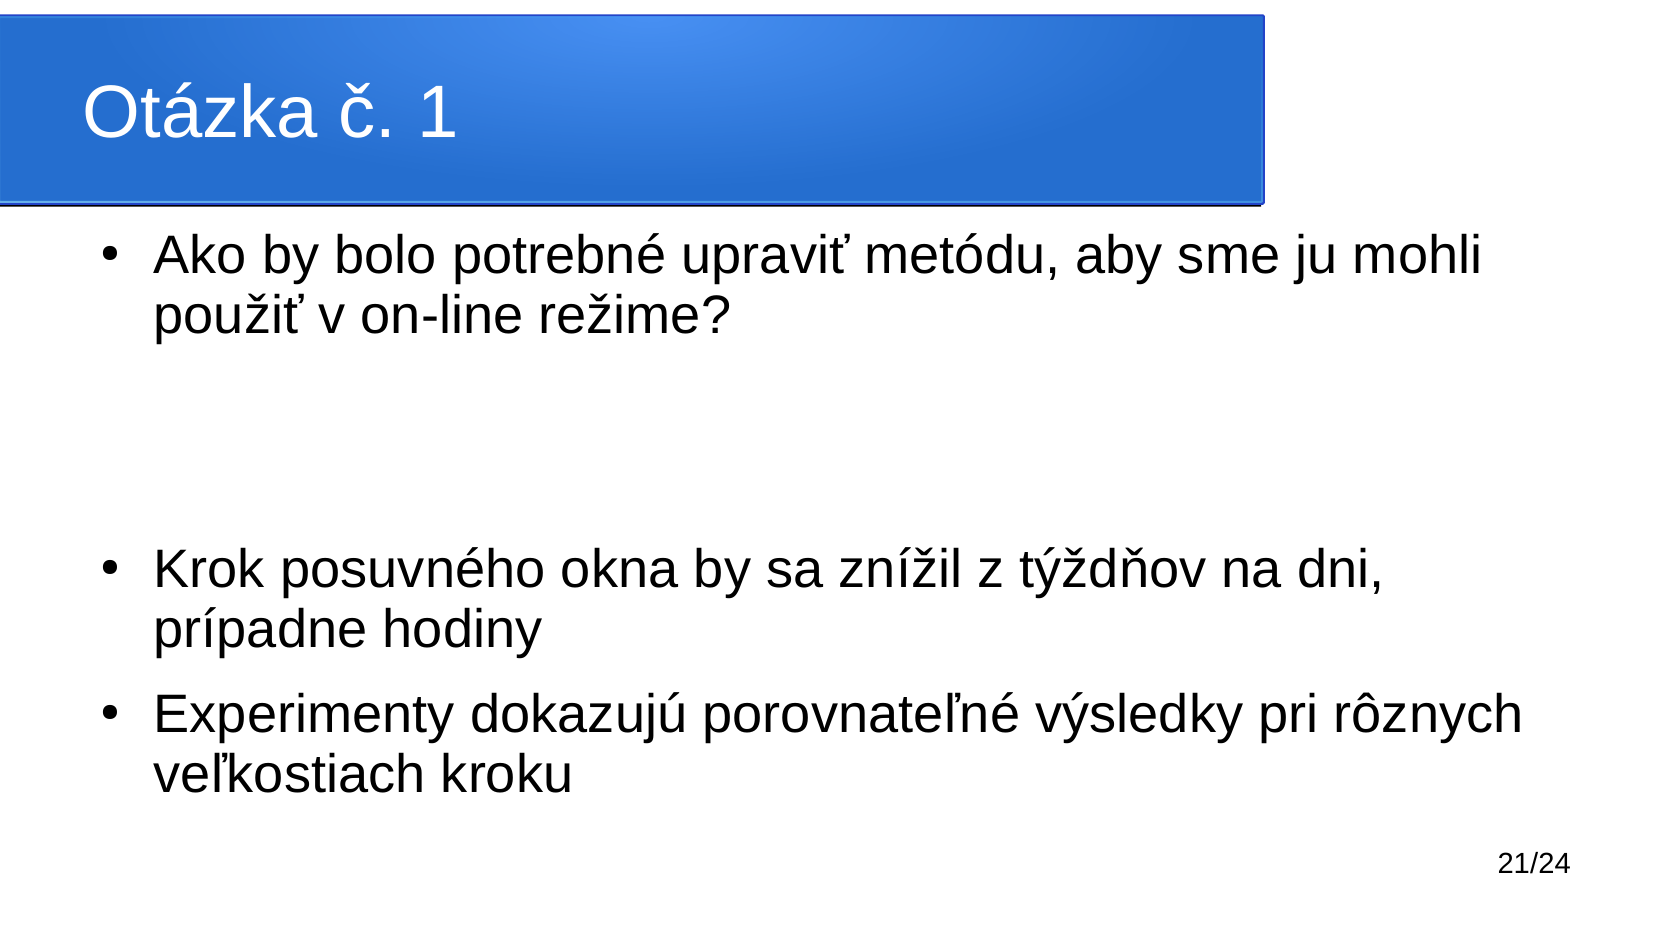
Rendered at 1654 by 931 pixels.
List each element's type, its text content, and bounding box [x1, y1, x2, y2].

list Ako by bolo potrebné upraviť metódu, aby sme ju mohli použiť v on-line režime? Krok posuvného okna by sa znížil z týždňov na dni, prípadne hodiny Experimenty dokazujú porovnateľné výsledky pri rôznych veľkostiach kroku [82, 224, 1571, 841]
title Otázka č. 1 [82, 29, 1291, 196]
